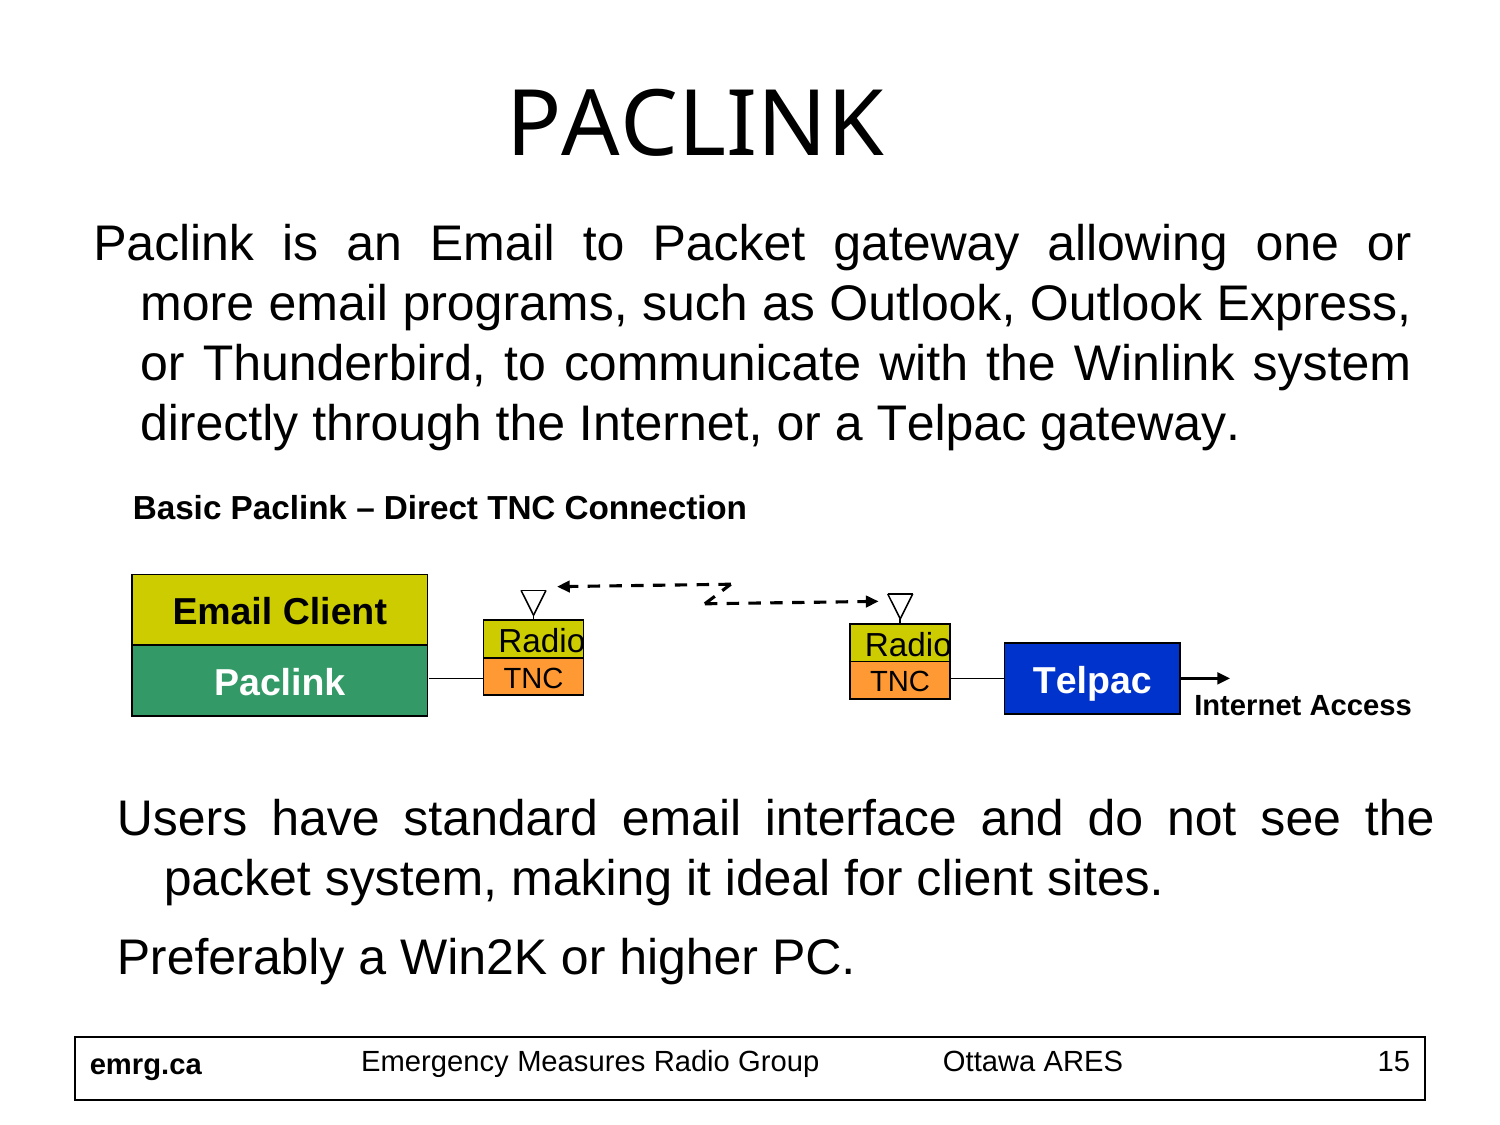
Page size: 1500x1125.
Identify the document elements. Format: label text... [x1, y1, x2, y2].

text_box Users have standard email interface and do not see the packet system, making it ideal for client sites. Preferably a Win2K or higher PC. [102, 777, 1451, 993]
text_box Email Client [132, 574, 428, 646]
text_box Basic Paclink – Direct TNC Connection [118, 479, 763, 535]
text_box TNC [850, 662, 951, 699]
text_box Telpac [1004, 642, 1180, 714]
text_box Radio [483, 620, 584, 658]
text_box Internet Access [1179, 678, 1427, 729]
text_box PACLINK [491, 55, 899, 182]
text_box Radio [850, 623, 951, 662]
text_box Paclink is an Email to Packet gateway allowing one or more email programs, such as Outlook, Outlook Express, or Thunderbird, to communicate with the Winlink system directly through the Internet, or a Telpac gateway. [78, 202, 1427, 459]
text_box Paclink [132, 646, 428, 717]
text_box TNC [483, 658, 584, 696]
